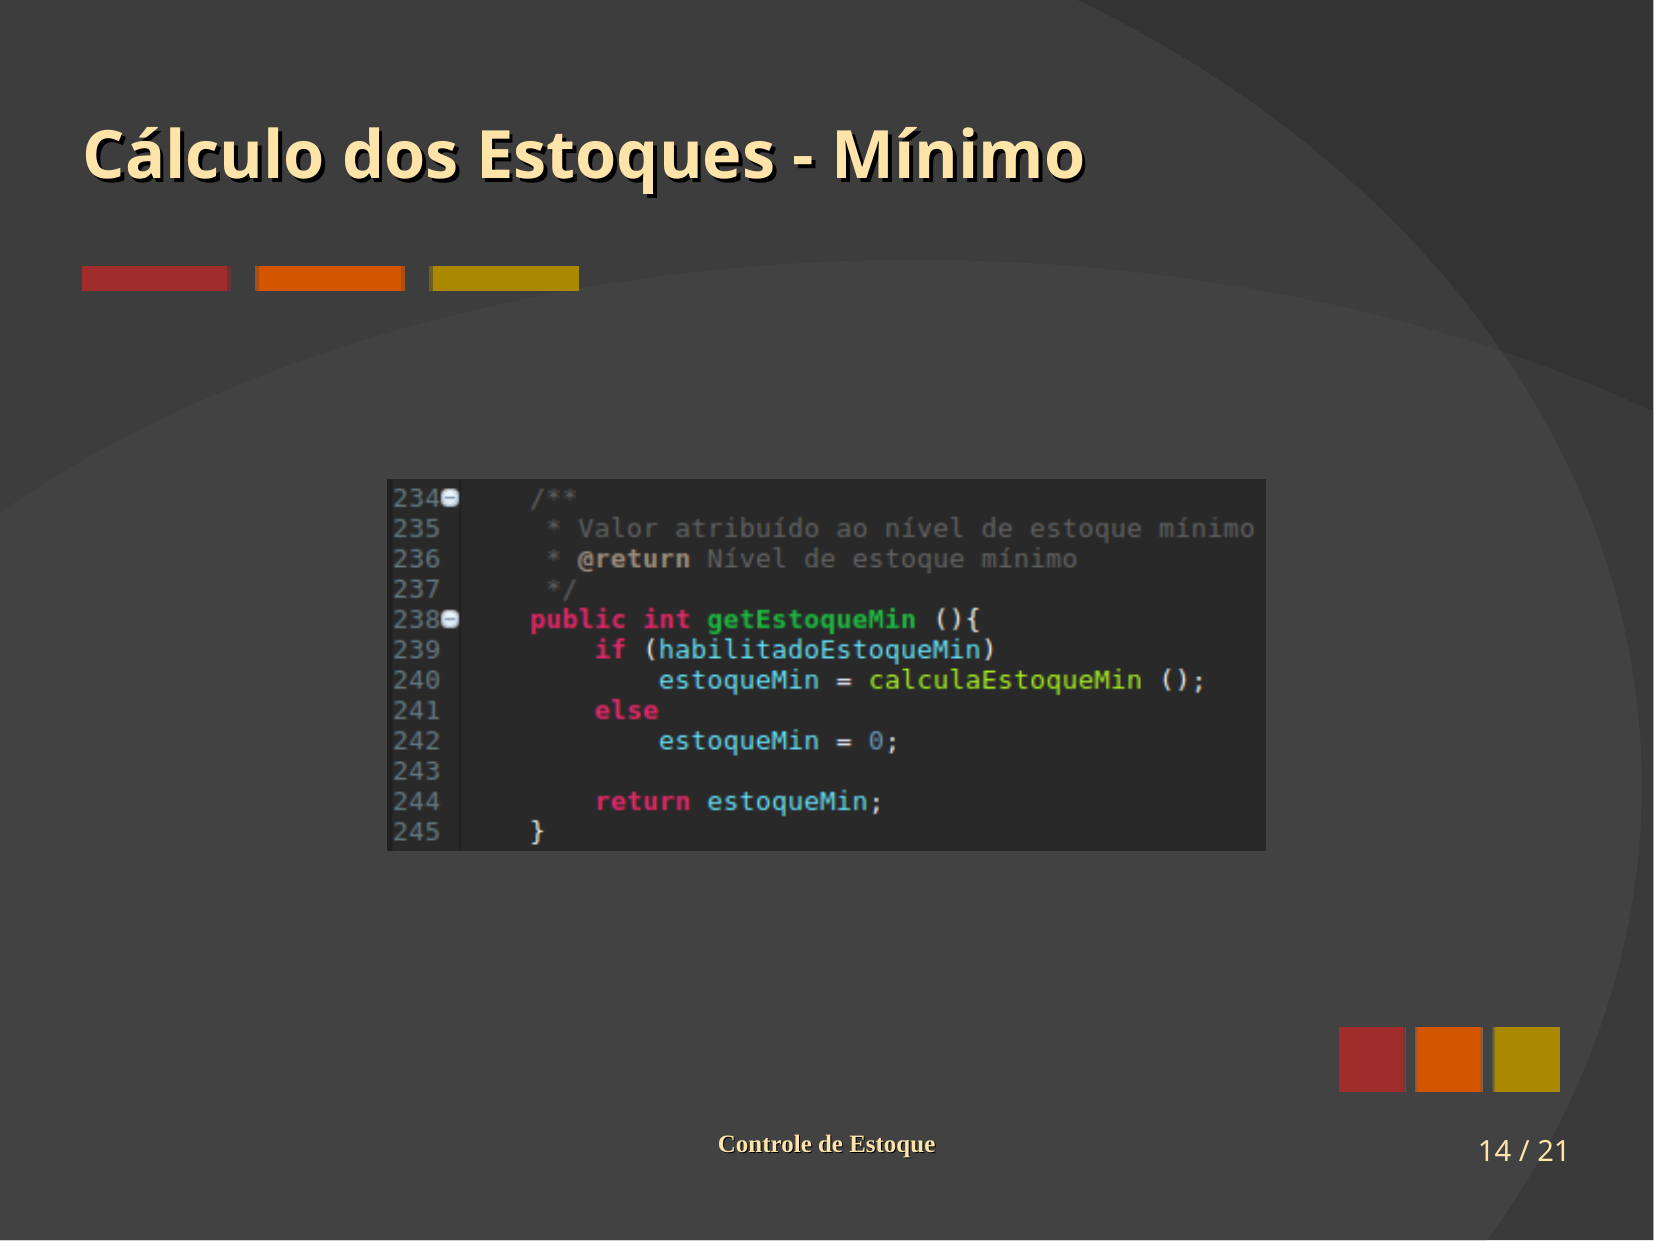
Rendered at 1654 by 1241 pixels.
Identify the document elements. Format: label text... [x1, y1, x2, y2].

picture [387, 479, 1266, 851]
title Cálculo dos Estoques - Mínimo [82, 49, 1571, 257]
picture [1339, 1027, 1560, 1092]
picture [82, 266, 579, 291]
